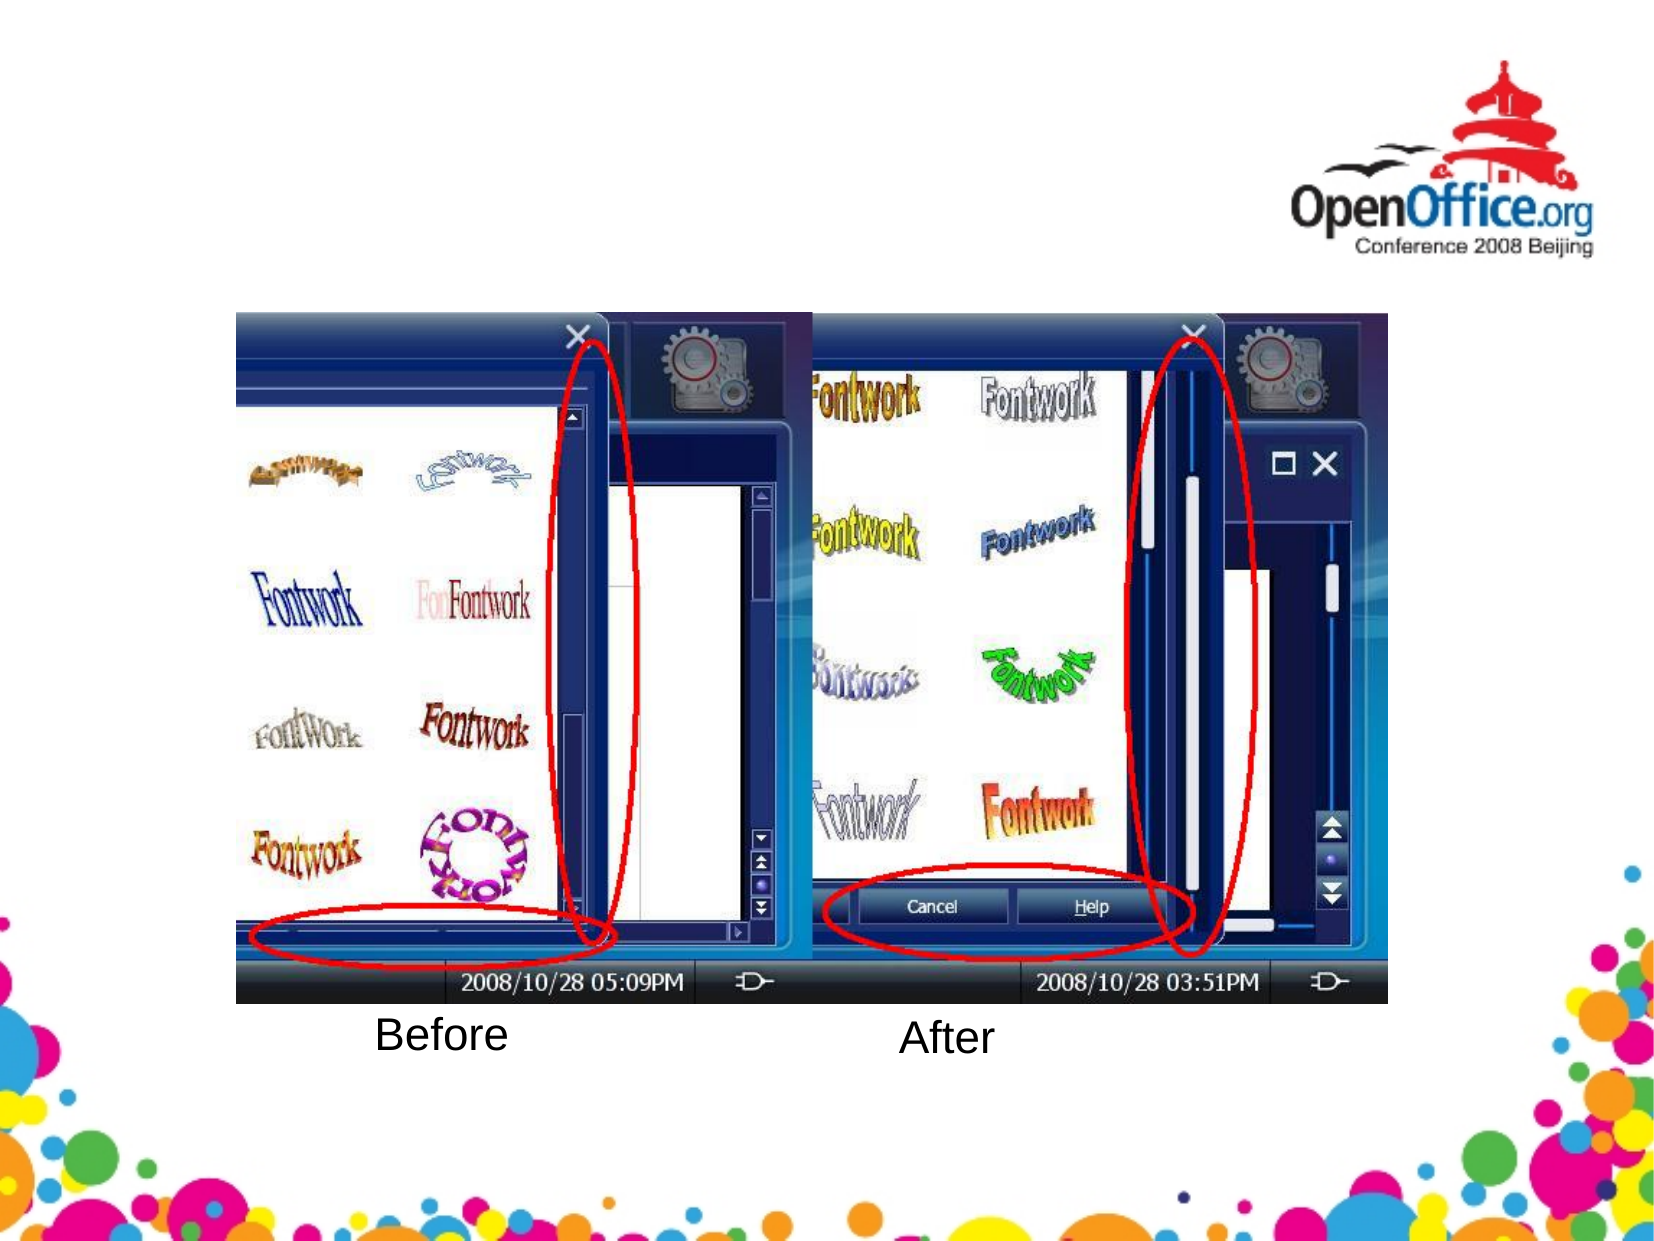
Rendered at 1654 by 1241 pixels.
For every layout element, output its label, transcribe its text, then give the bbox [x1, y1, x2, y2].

text_box After [881, 1011, 1123, 1087]
picture [0, 0, 1654, 1241]
text_box Before [356, 1009, 605, 1085]
